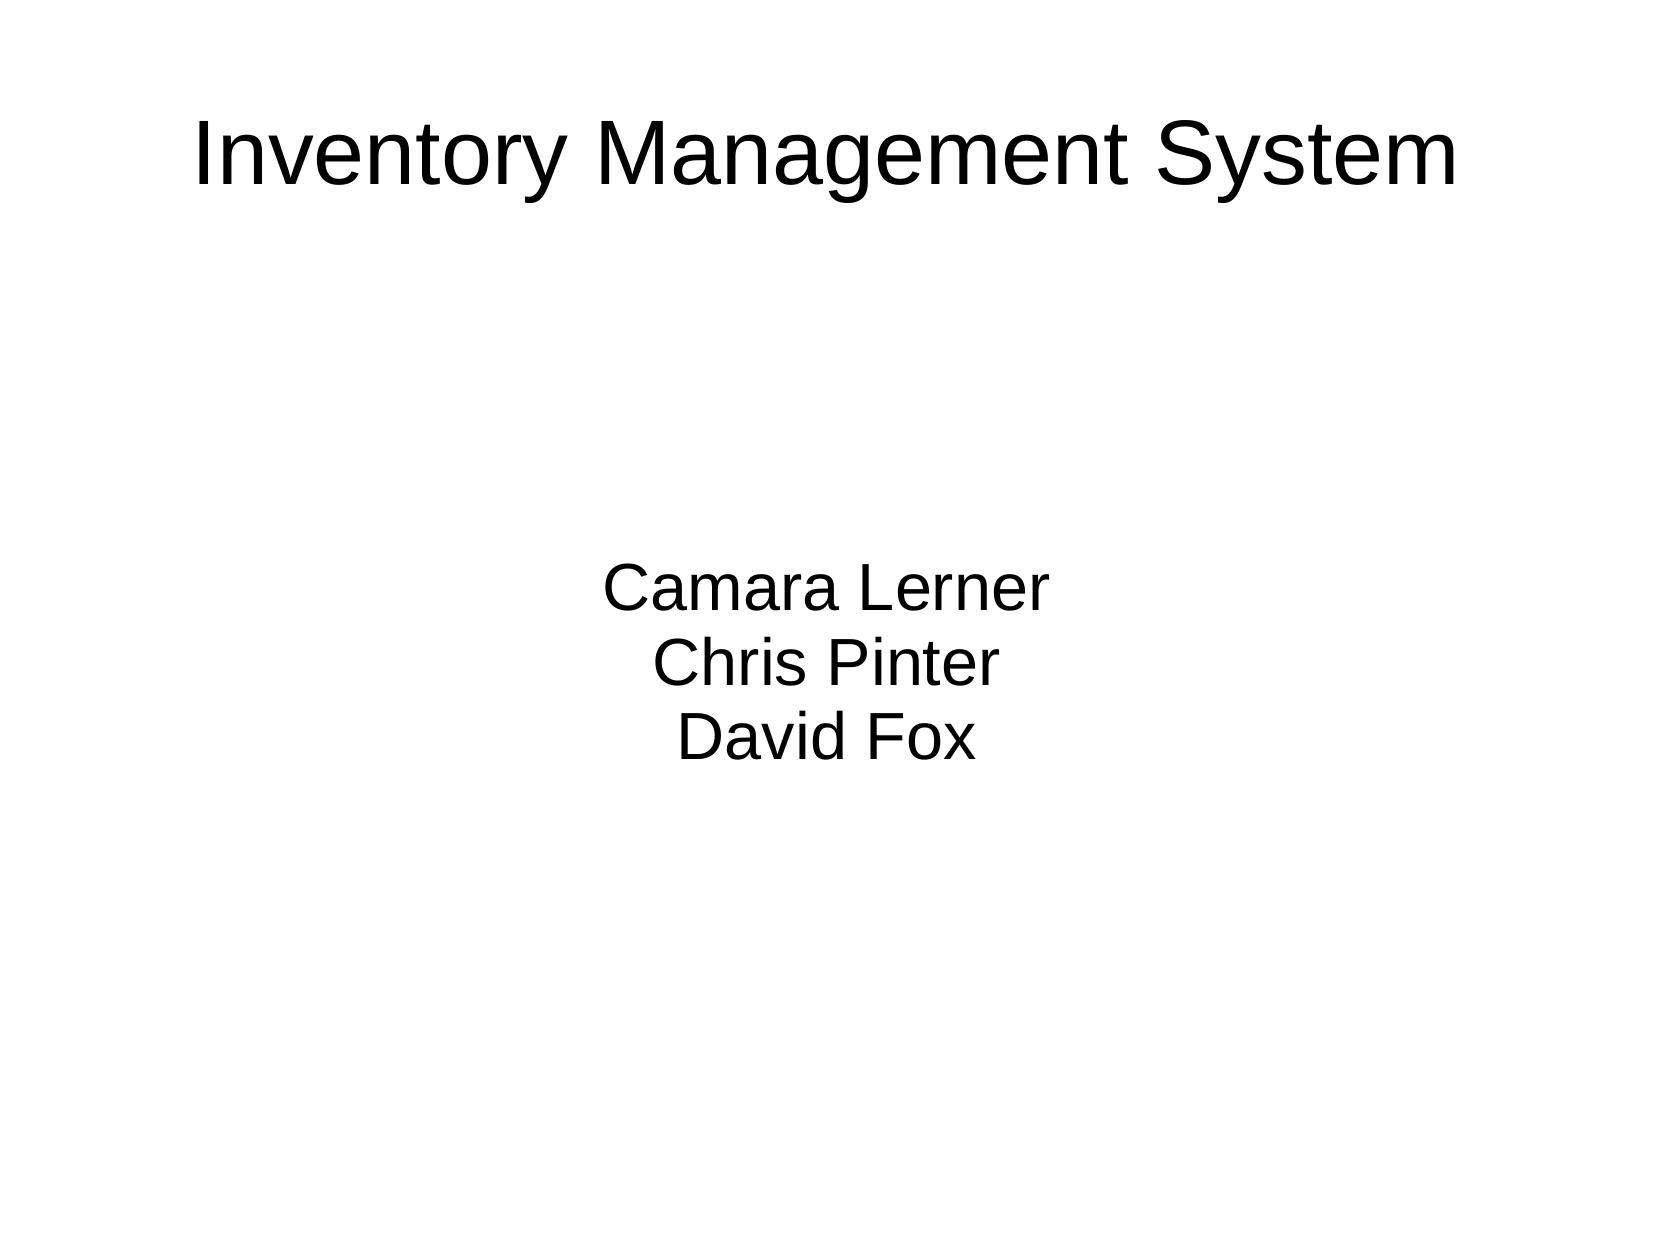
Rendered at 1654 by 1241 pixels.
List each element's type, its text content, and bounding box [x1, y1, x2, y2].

title Inventory Management System [82, 49, 1571, 257]
subtitle Camara Lerner Chris Pinter David Fox [82, 290, 1571, 1109]
